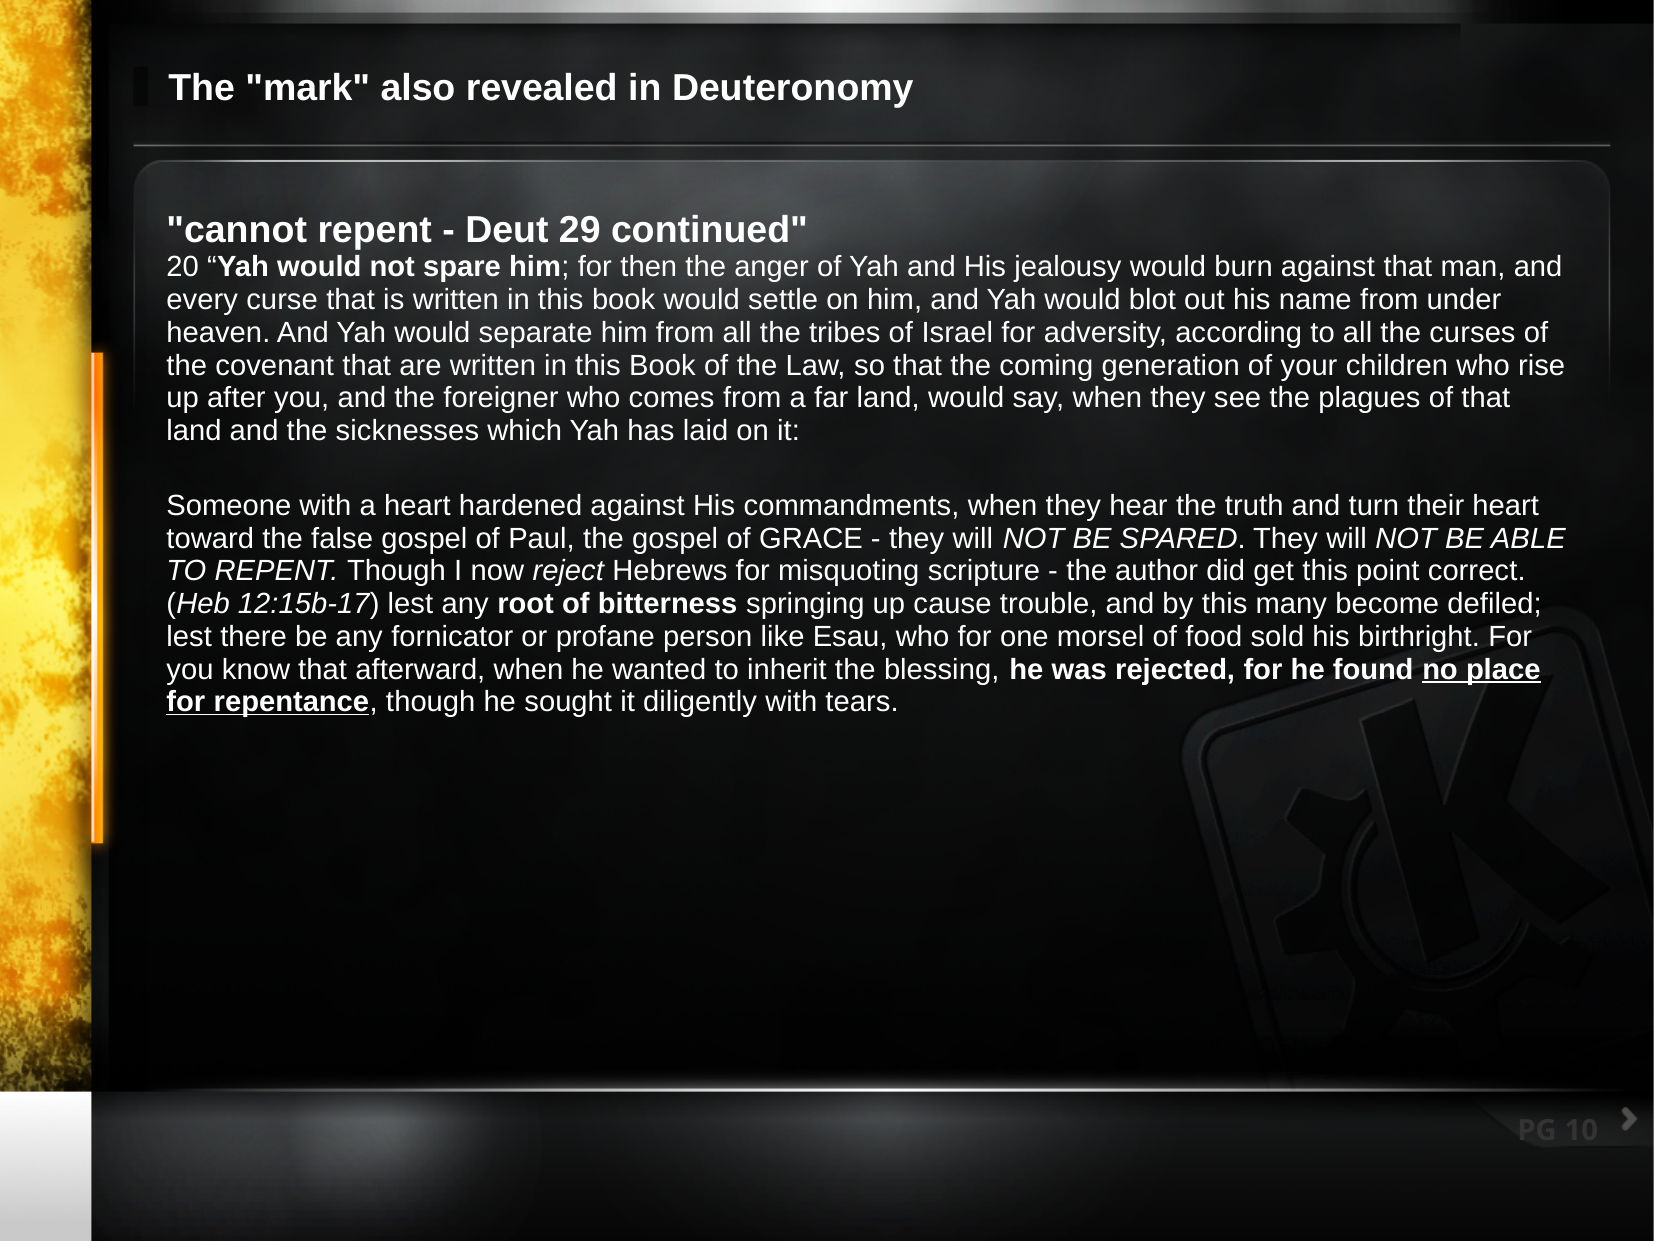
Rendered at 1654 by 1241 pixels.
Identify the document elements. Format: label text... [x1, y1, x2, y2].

list "cannot repent - Deut 29 continued" 20 “Yah would not spare him; for then the anger of Yah and His jealousy would burn against that man, and every curse that is written in this book would settle on him, and Yah would blot out his name from under heaven. And Yah would separate him from all the tribes of Israel for adversity, according to all the curses of the covenant that are written in this Book of the Law, so that the coming generation of your children who rise up after you, and the foreigner who comes from a far land, would say, when they see the plagues of that land and the sicknesses which Yah has laid on it: Someone with a heart hardened against His commandments, when they hear the truth and turn their heart toward the false gospel of Paul, the gospel of GRACE - they will NOT BE SPARED. They will NOT BE ABLE TO REPENT. Though I now reject Hebrews for misquoting scripture - the author did get this point correct. (Heb 12:15b-17) lest any root of bitterness springing up cause trouble, and by this many become defiled; lest there be any fornicator or profane person like Esau, who for one morsel of food sold his birthright. For you know that afterward, when he wanted to inherit the blessing, he was rejected, for he found no place for repentance, though he sought it diligently with tears. [151, 200, 1587, 1038]
title The "mark" also revealed in Deuteronomy [153, 59, 1589, 119]
picture [0, 0, 1654, 1241]
